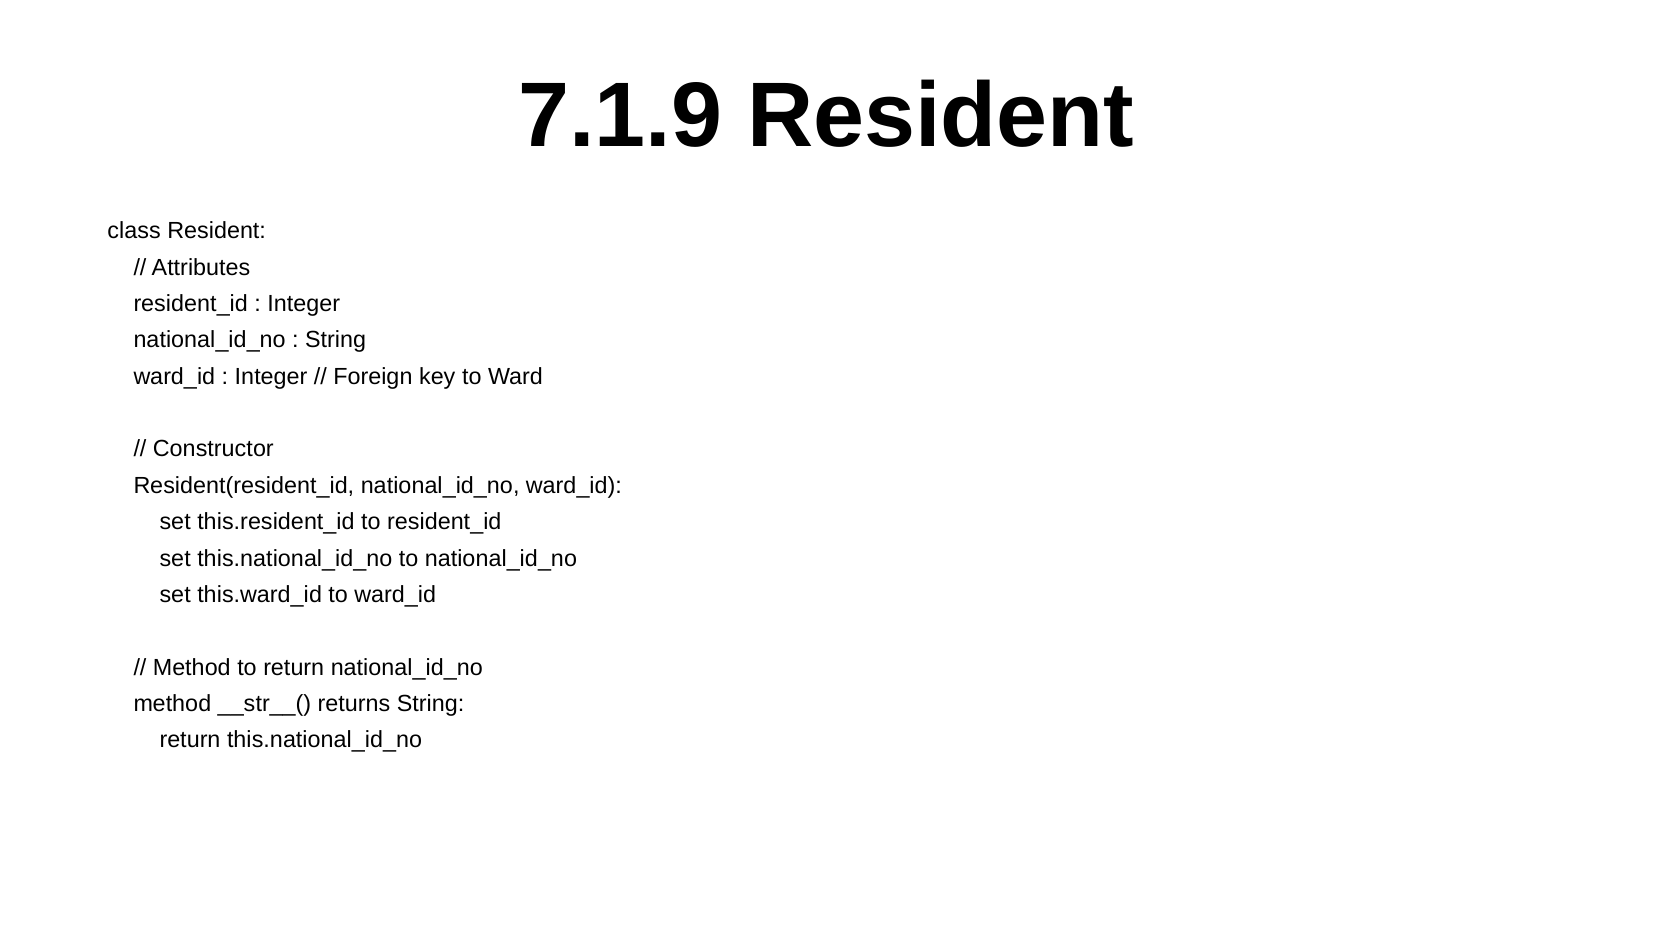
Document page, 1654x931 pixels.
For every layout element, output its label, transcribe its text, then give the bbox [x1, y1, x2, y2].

title 7.1.9 Resident [82, 37, 1571, 193]
list class Resident: // Attributes resident_id : Integer national_id_no : String ward_id : Integer // Foreign key to Ward // Constructor Resident(resident_id, national_id_no, ward_id): set this.resident_id to resident_id set this.national_id_no to national_id_no set this.ward_id to ward_id // Method to return national_id_no method __str__() returns String: return this.national_id_no [82, 217, 1571, 758]
